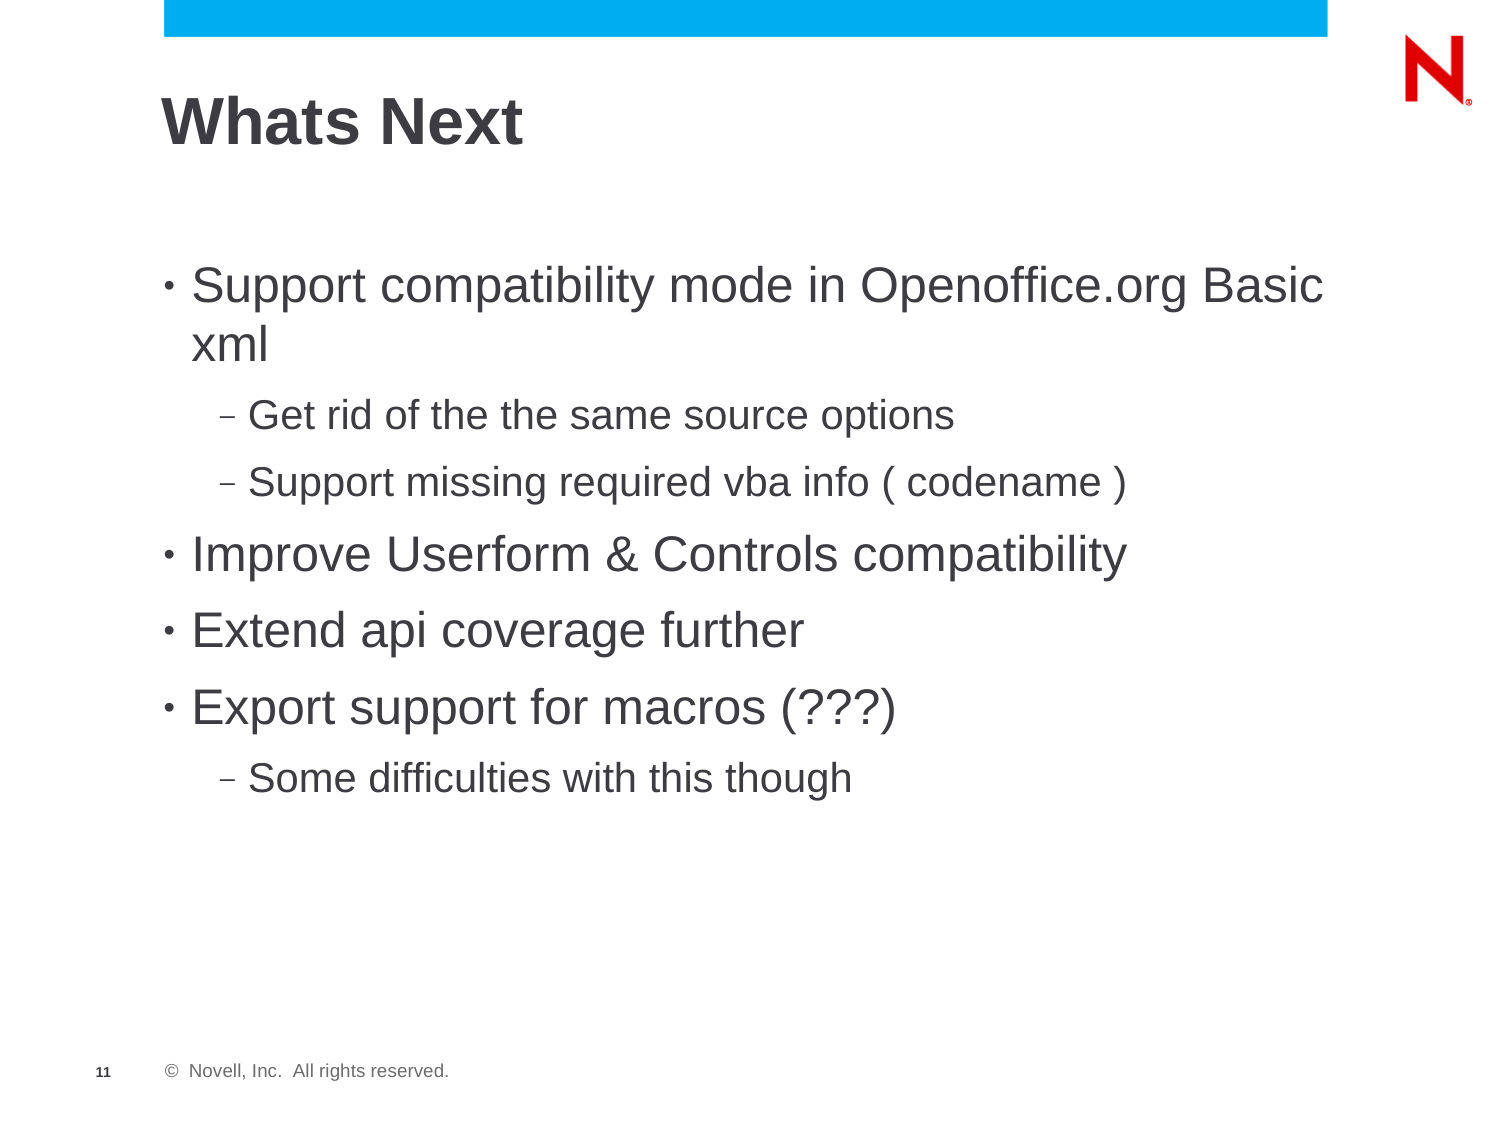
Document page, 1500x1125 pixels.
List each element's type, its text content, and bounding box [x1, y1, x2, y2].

title Whats Next [161, 41, 1383, 205]
picture [1403, 32, 1473, 107]
list Support compatibility mode in Openoffice.org Basic xml Get rid of the the same source options Support missing required vba info ( codename ) Improve Userform & Controls compatibility Extend api coverage further Export support for macros (???) Some difficulties with this though [163, 254, 1404, 986]
